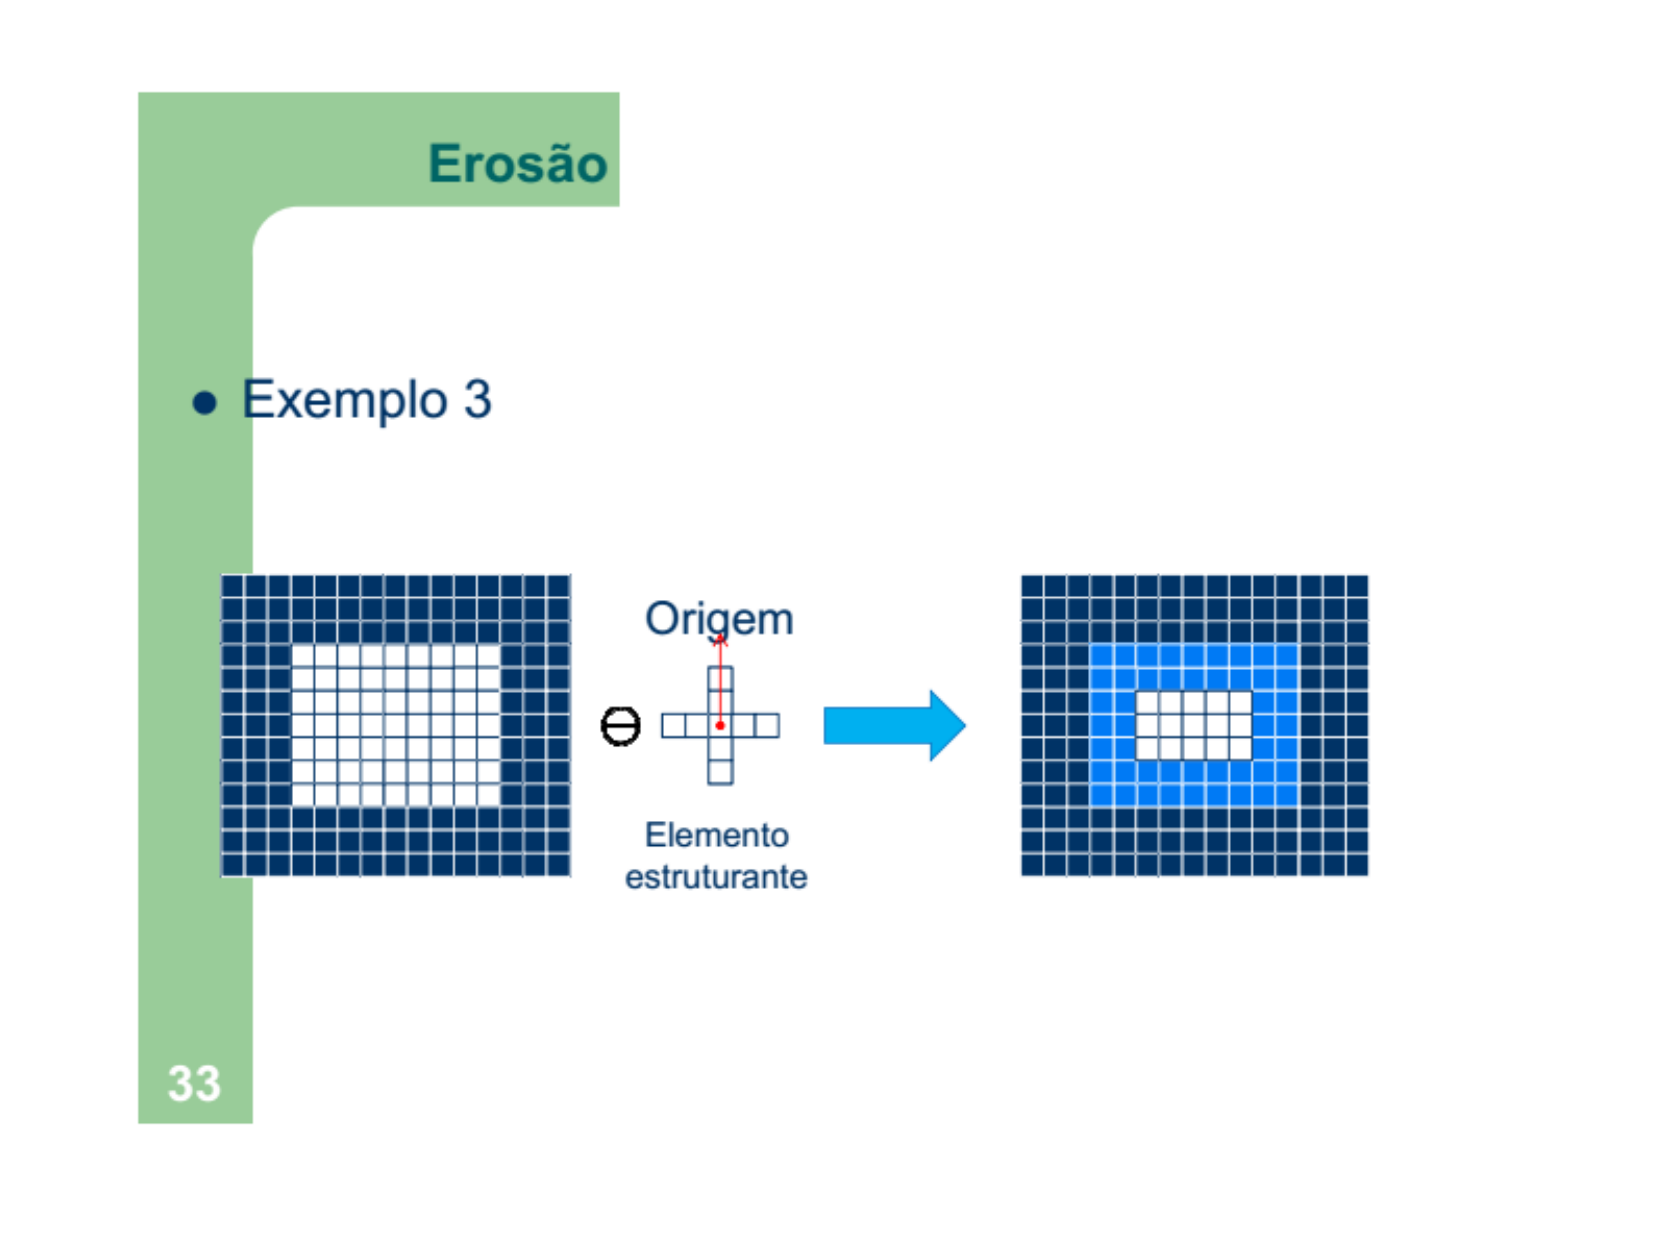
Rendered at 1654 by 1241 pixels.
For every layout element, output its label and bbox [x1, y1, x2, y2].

picture [70, 24, 1583, 1193]
